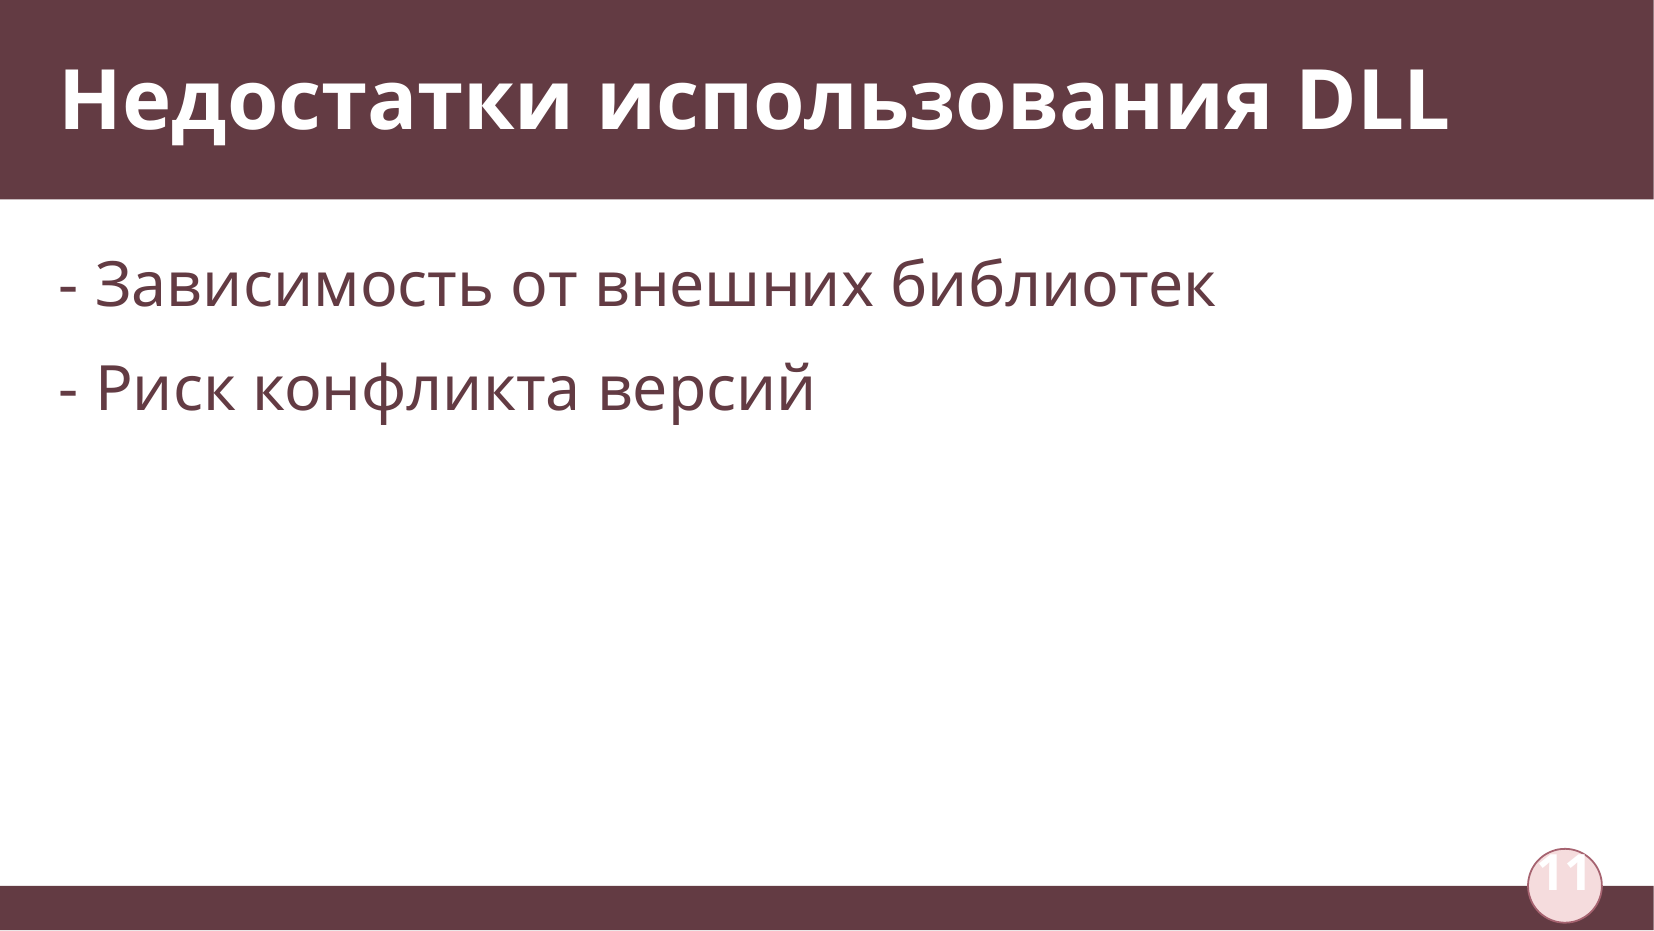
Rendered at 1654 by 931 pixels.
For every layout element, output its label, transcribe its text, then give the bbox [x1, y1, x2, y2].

title Недостатки использования DLL [59, 37, 1595, 155]
list - Зависимость от внешних библиотек - Риск конфликта версий [59, 243, 1595, 694]
